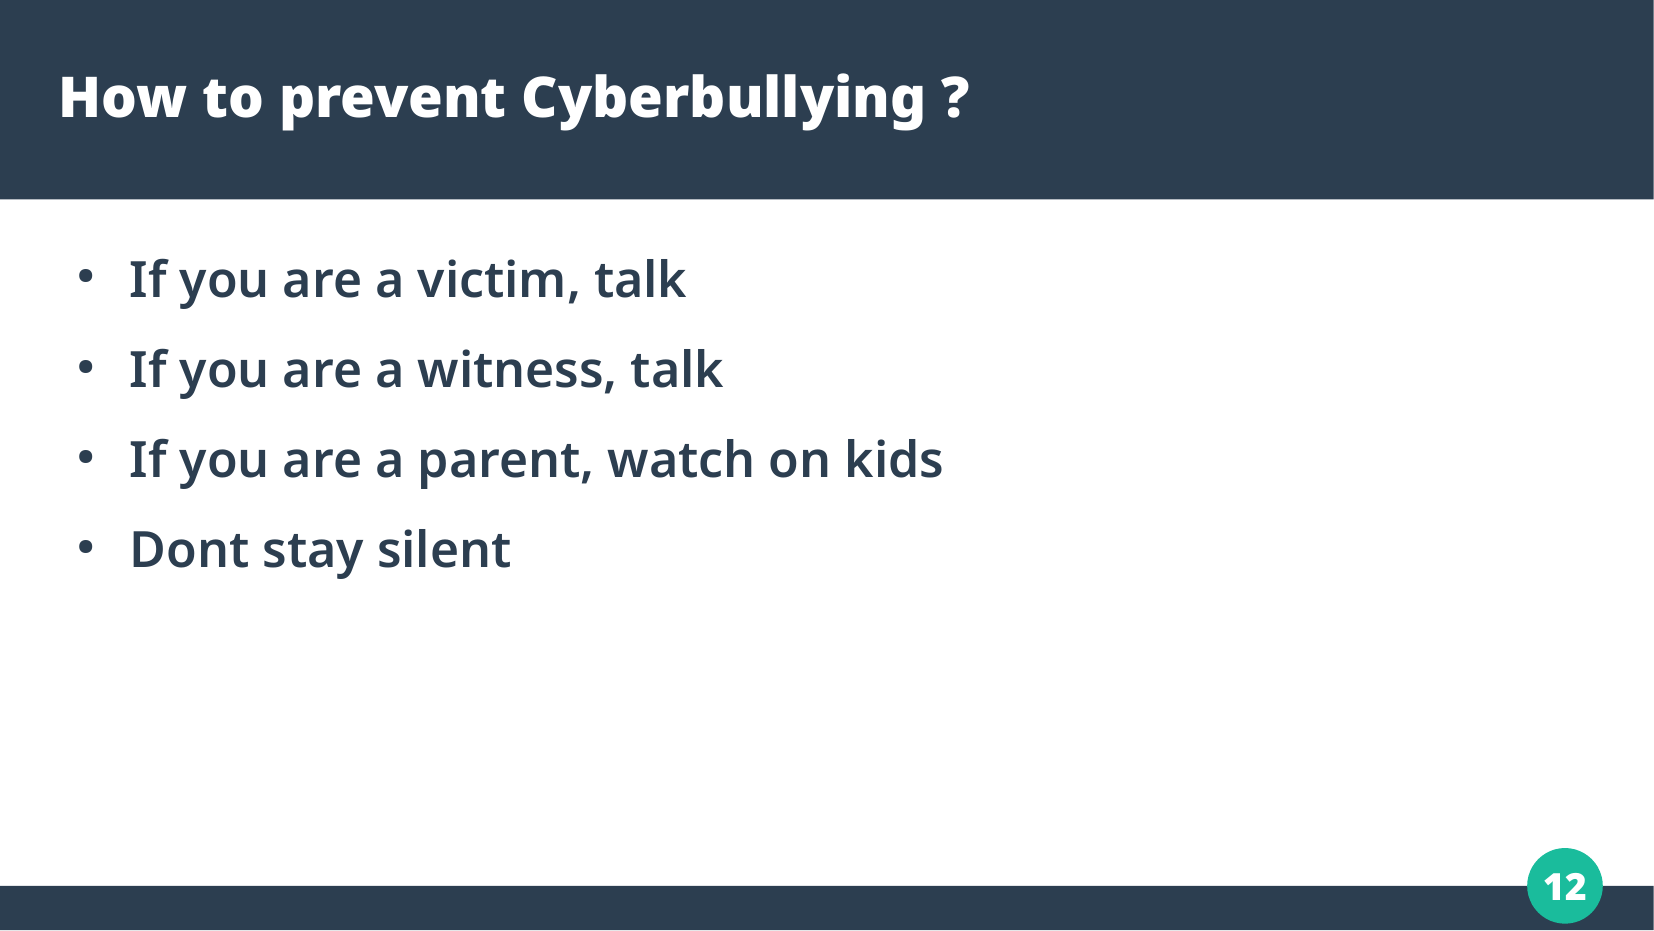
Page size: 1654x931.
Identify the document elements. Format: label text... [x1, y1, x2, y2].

title How to prevent Cyberbullying ? [59, 37, 1595, 156]
list If you are a victim, talk If you are a witness, talk If you are a parent, watch on kids Dont stay silent [59, 243, 1595, 864]
